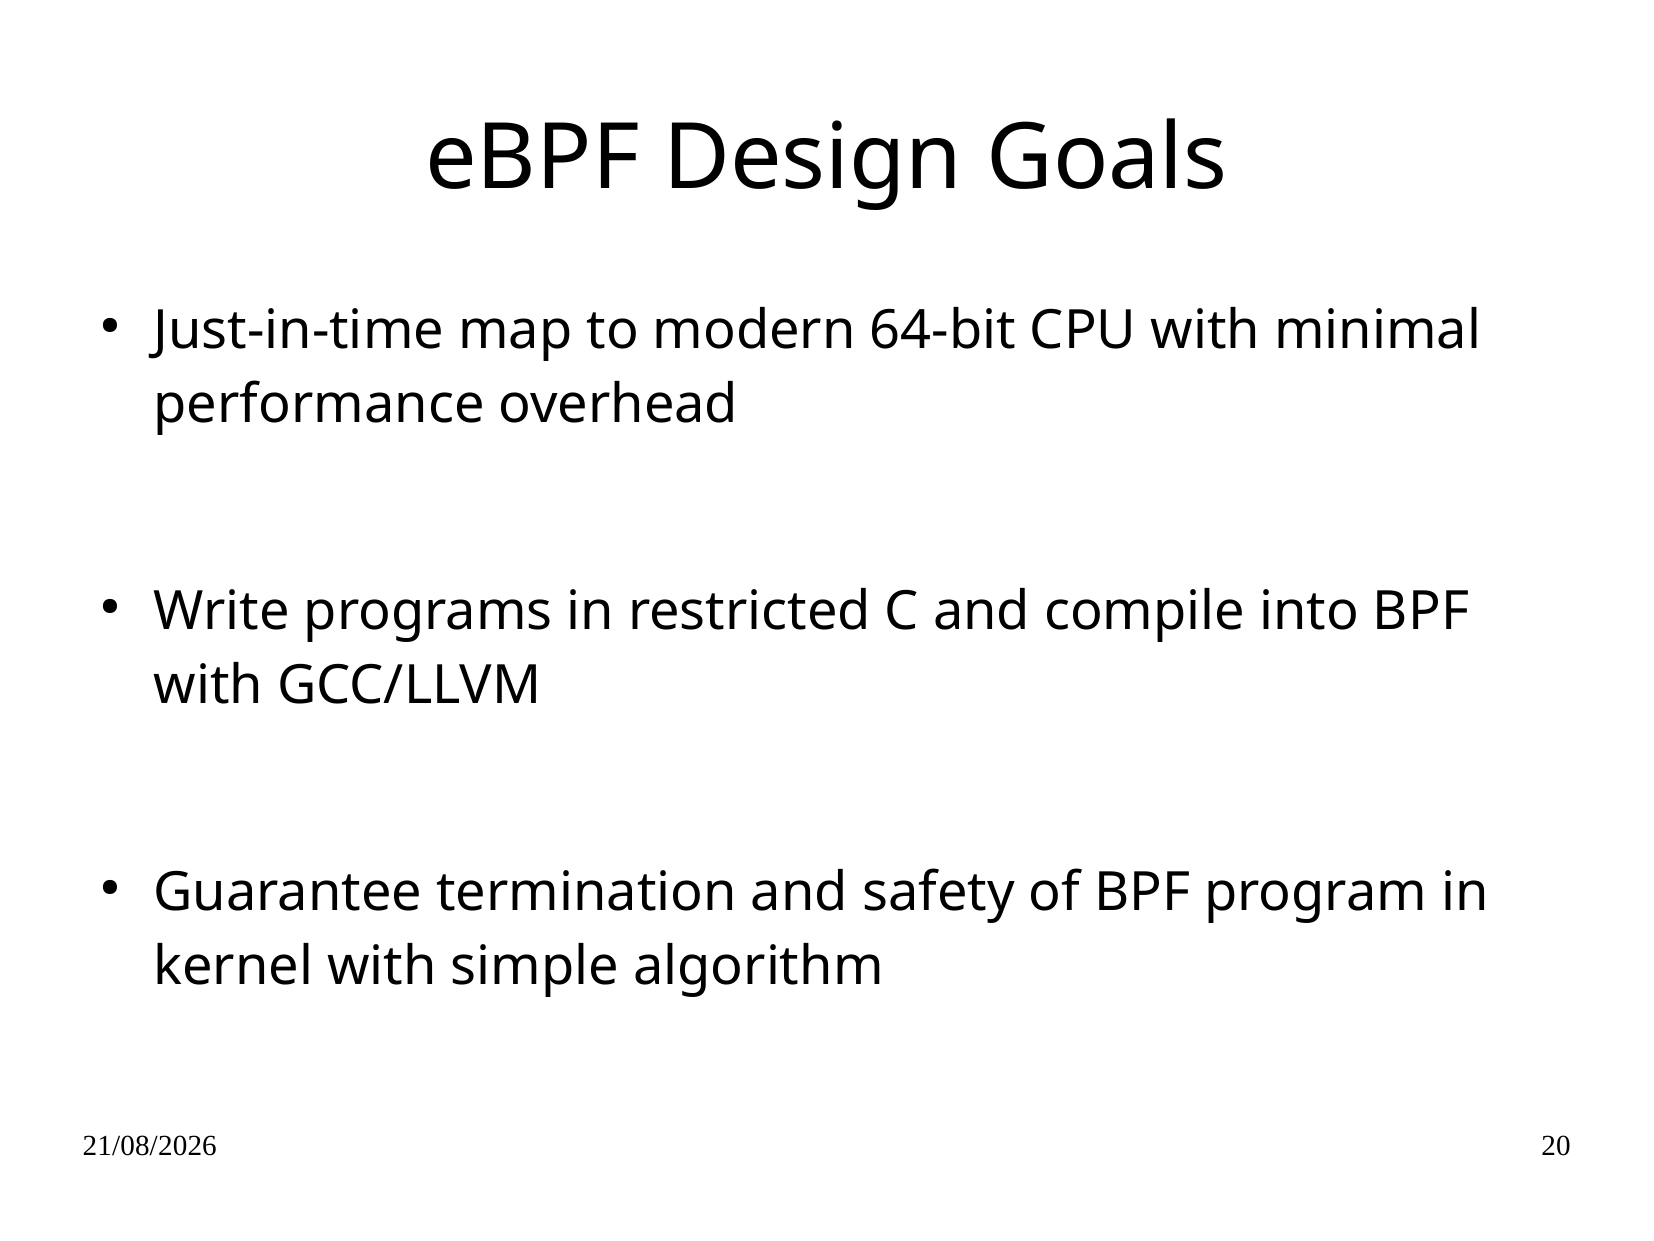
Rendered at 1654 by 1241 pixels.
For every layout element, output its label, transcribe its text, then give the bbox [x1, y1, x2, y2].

list Just-in-time map to modern 64-bit CPU with minimal performance overhead Write programs in restricted C and compile into BPF with GCC/LLVM Guarantee termination and safety of BPF program in kernel with simple algorithm [82, 290, 1571, 1010]
title eBPF Design Goals [82, 49, 1571, 257]
